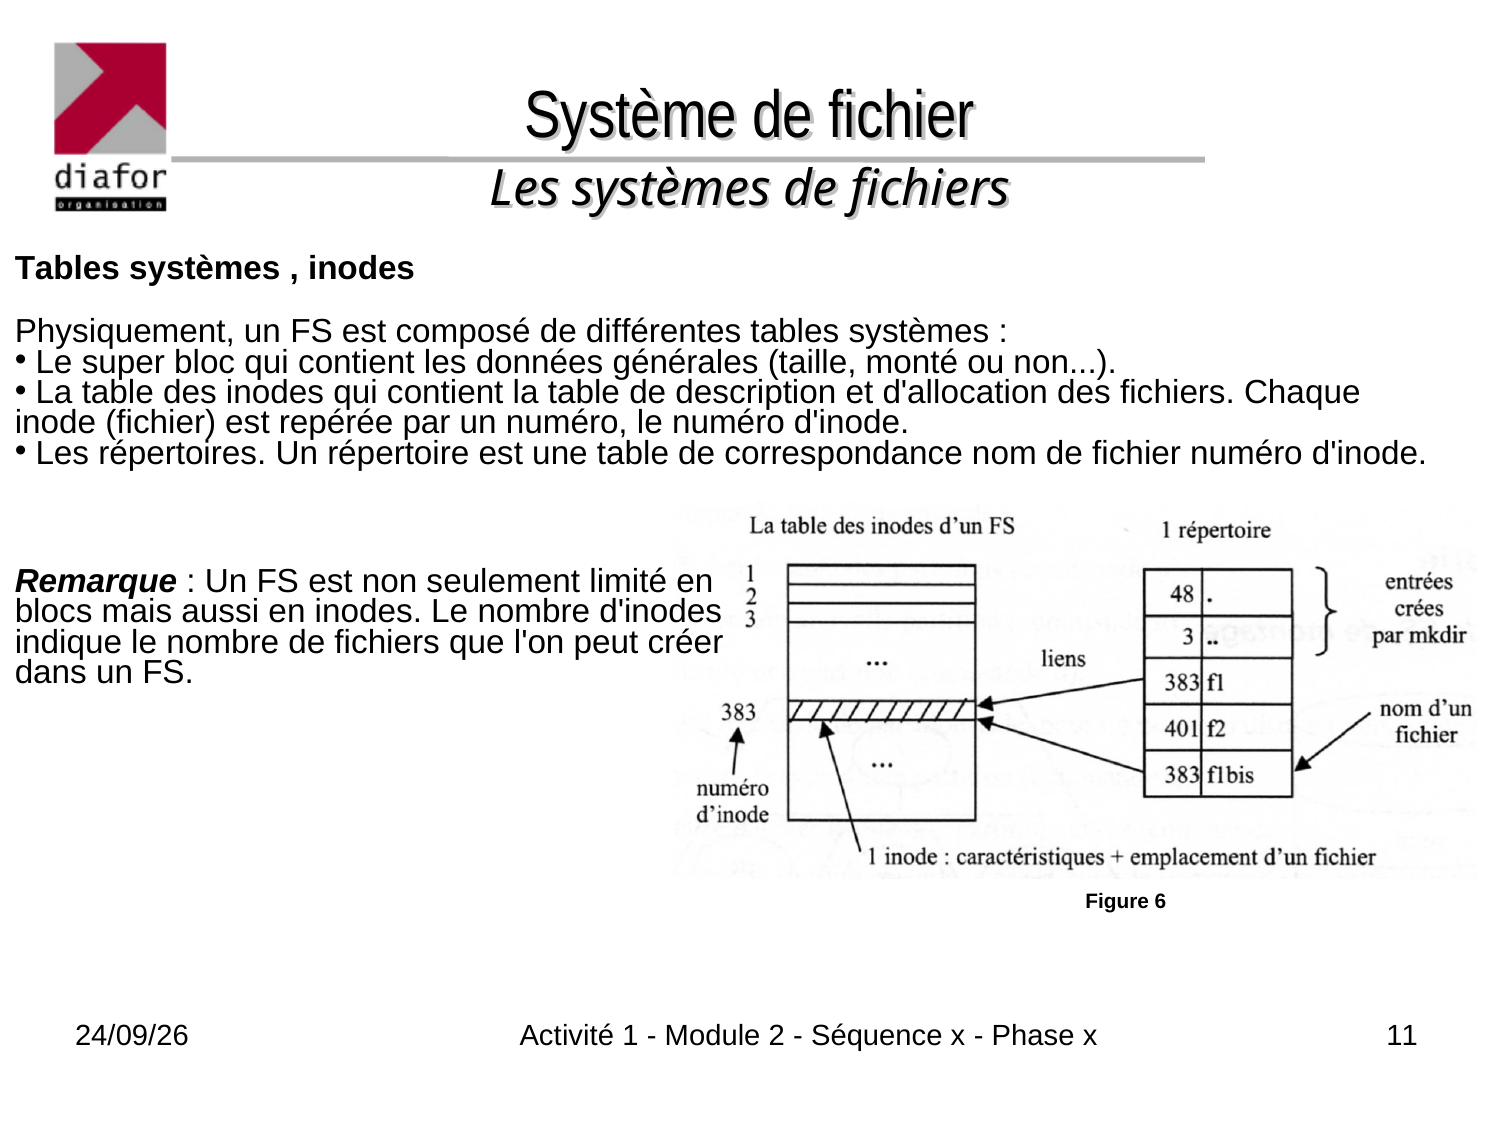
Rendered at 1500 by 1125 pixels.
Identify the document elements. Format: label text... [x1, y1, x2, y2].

picture [673, 501, 1477, 879]
text_box Remarque : Un FS est non seulement limité en blocs mais aussi en inodes. Le nombre d'inodes indique le nombre de fichiers que l'on peut créer dans un FS. [0, 561, 749, 698]
text_box Figure 6 [1070, 885, 1182, 920]
text_box Physiquement, un FS est composé de différentes tables systèmes : Le super bloc qui contient les données générales (taille, monté ou non...). La table des inodes qui contient la table de description et d'allocation des fichiers. Chaque inode (fichier) est repérée par un numéro, le numéro d'inode. Les répertoires. Un répertoire est une table de correspondance nom de fichier numéro d'inode. [0, 311, 1447, 478]
text_box Tables systèmes , inodes [0, 248, 431, 294]
picture [53, 42, 168, 213]
title Système de fichier Les systèmes de fichiers [75, 45, 1426, 250]
